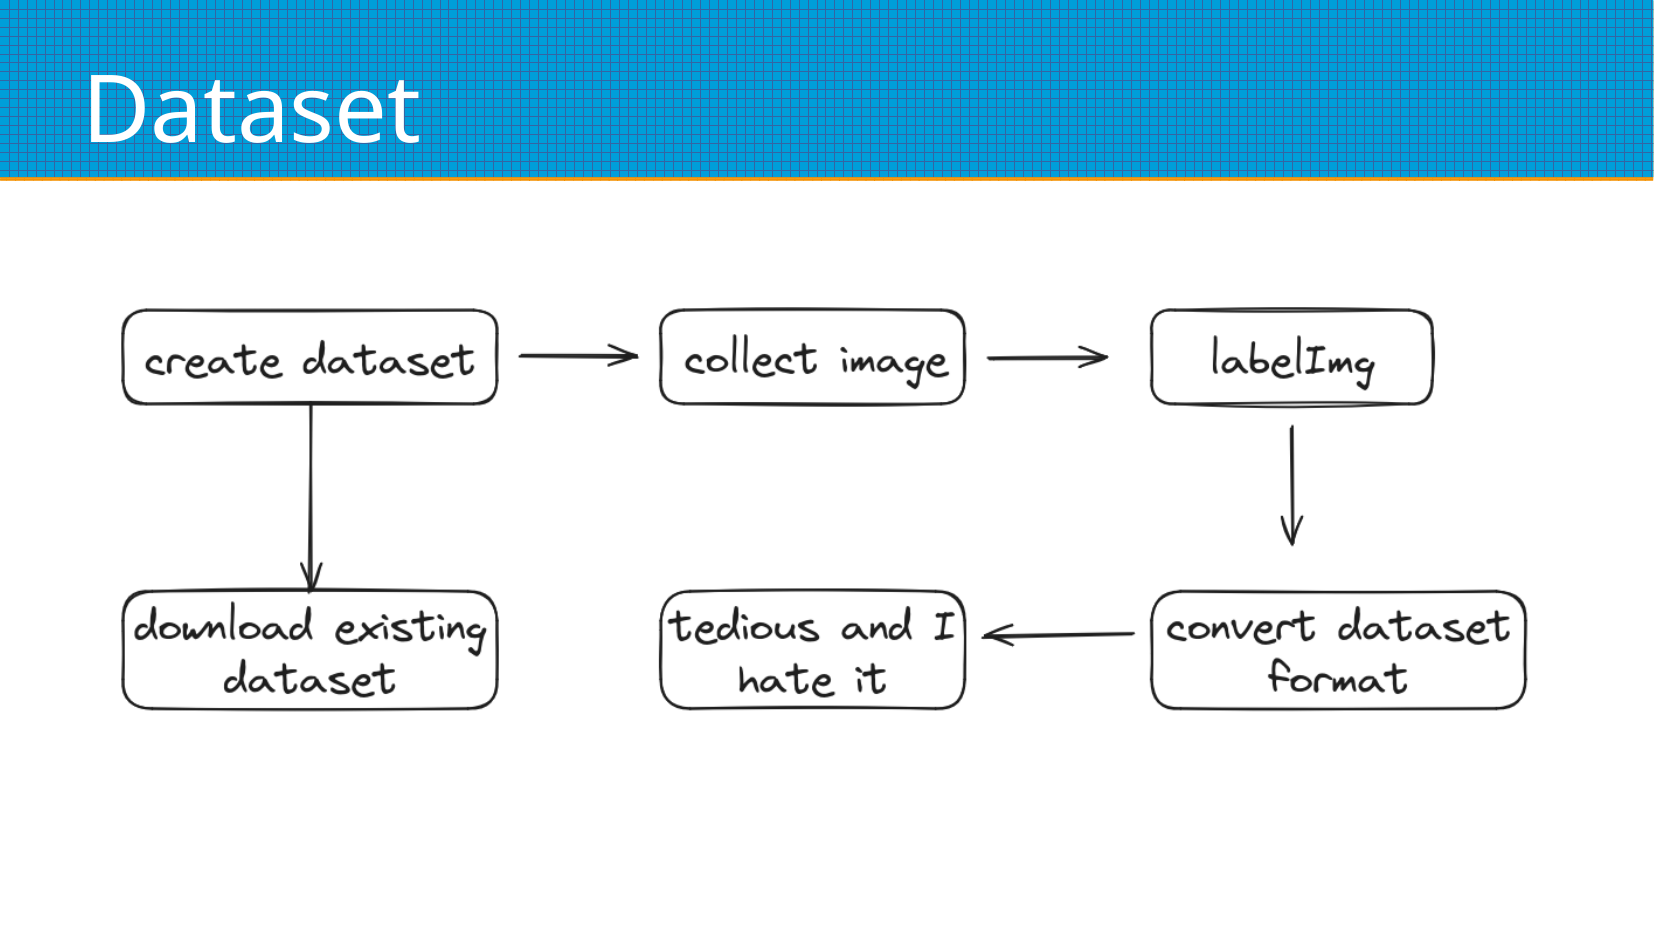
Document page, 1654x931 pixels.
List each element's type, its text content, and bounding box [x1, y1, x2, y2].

title Dataset [82, 14, 1571, 171]
picture [112, 299, 1538, 721]
